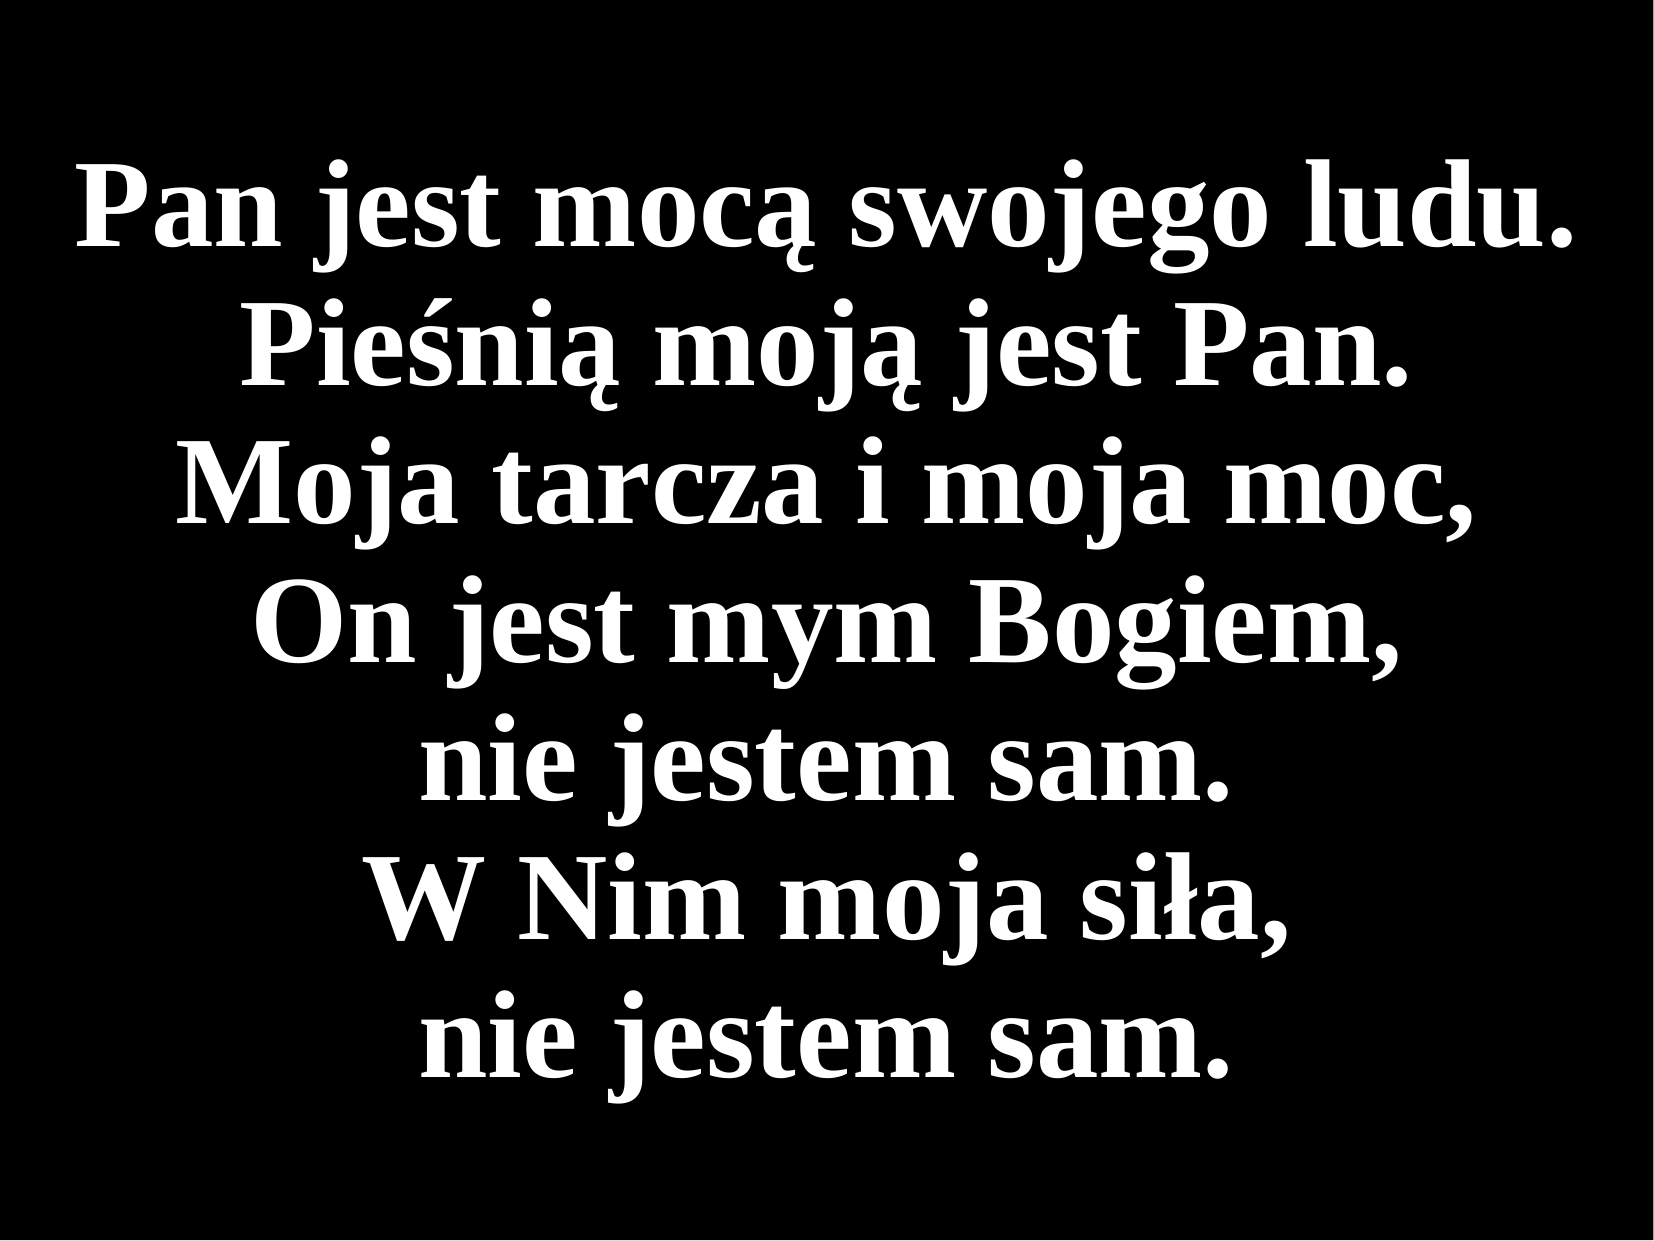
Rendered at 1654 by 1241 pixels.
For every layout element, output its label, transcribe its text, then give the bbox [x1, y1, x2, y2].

title Pan jest mocą swojego ludu. Pieśnią moją jest Pan. Moja tarcza i moja moc, On jest mym Bogiem, nie jestem sam. W Nim moja siła, nie jestem sam. [0, 0, 1654, 1241]
